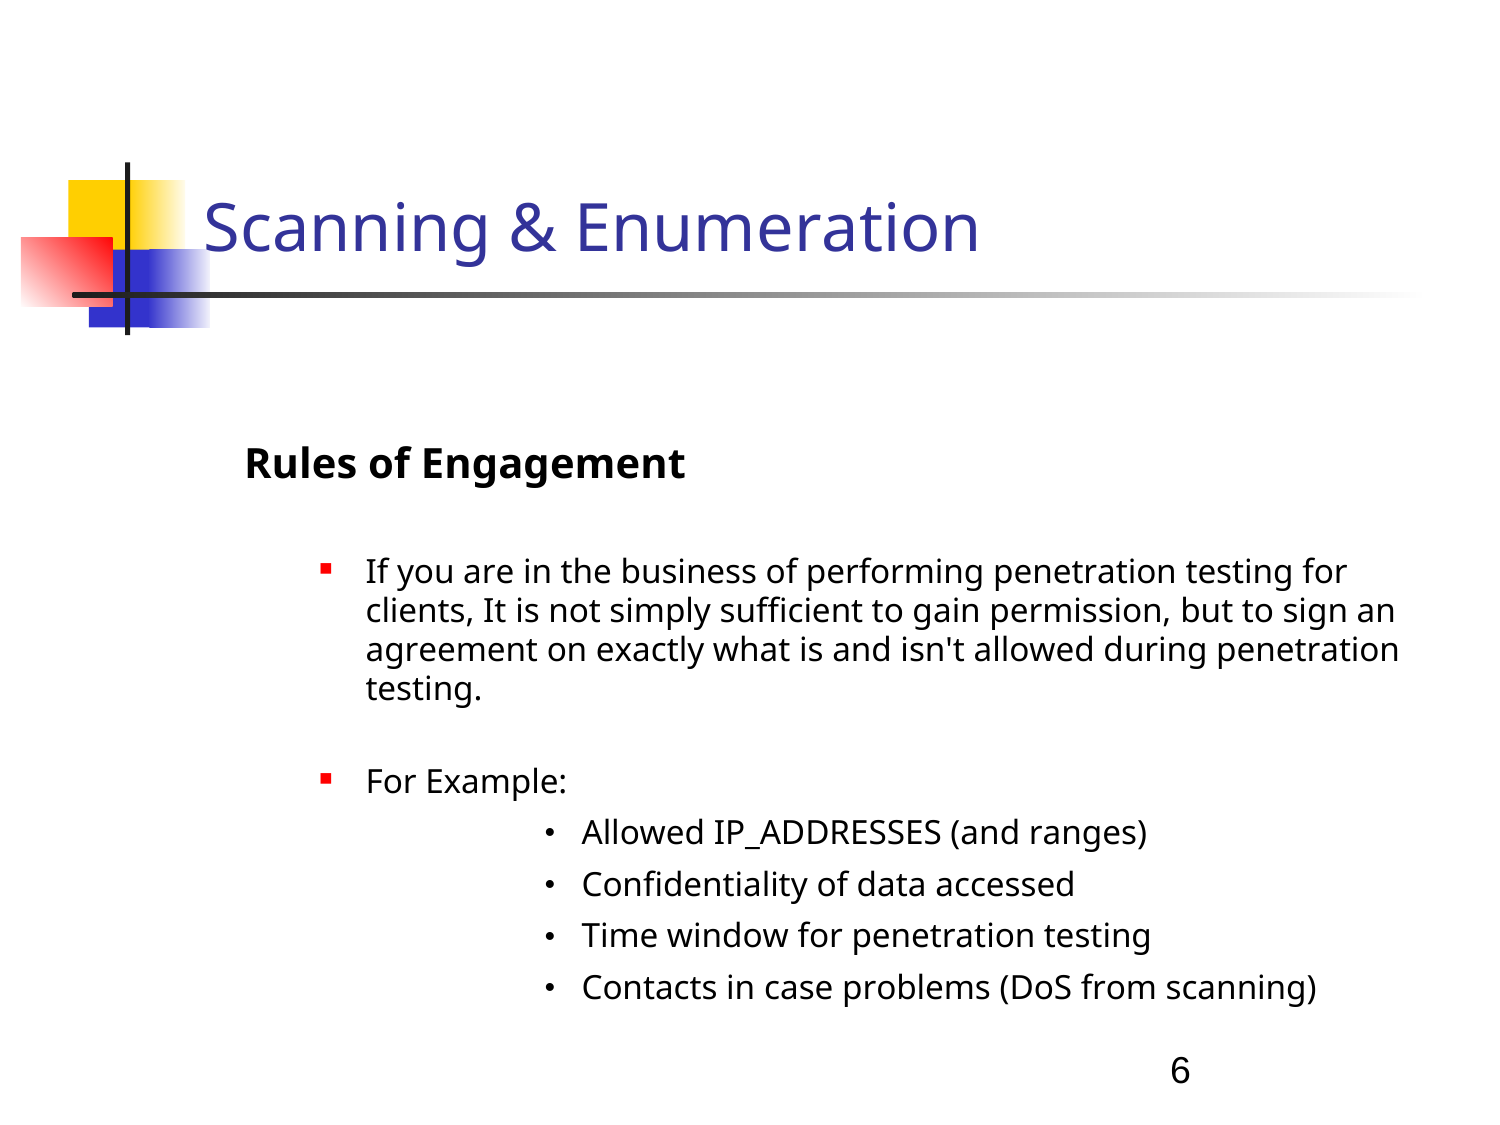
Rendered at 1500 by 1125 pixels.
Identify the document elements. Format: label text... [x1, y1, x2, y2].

title Scanning & Enumeration [188, 18, 1468, 276]
list Rules of Engagement If you are in the business of performing penetration testing for clients, It is not simply sufficient to gain permission, but to sign an agreement on exactly what is and isn't allowed during penetration testing. For Example: Allowed IP_ADDRESSES (and ranges) Confidentiality of data accessed Time window for penetration testing Contacts in case problems (DoS from scanning) [229, 365, 1434, 1034]
